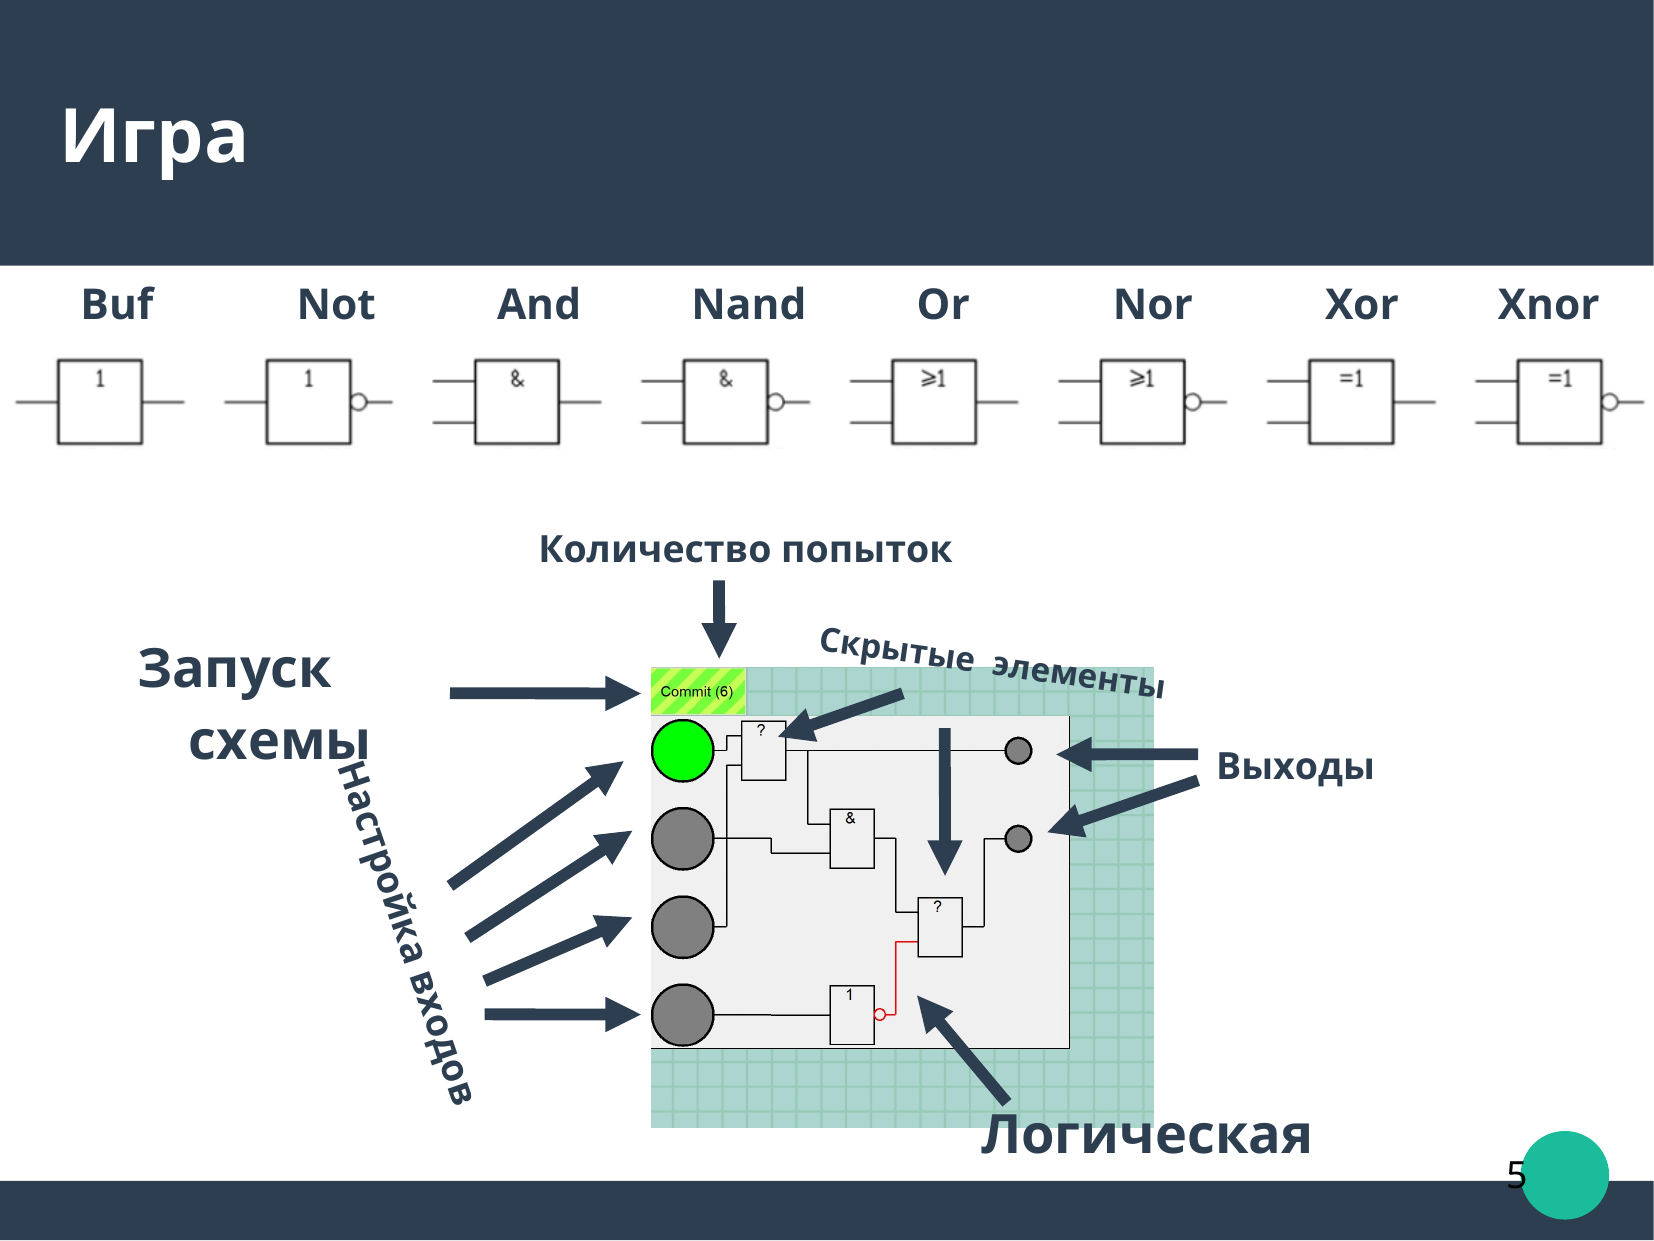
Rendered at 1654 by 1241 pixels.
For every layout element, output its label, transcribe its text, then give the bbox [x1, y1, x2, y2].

picture [0, 336, 1654, 449]
text_box Выходы [1197, 736, 1465, 789]
title Игра [59, 49, 1595, 207]
picture [651, 667, 1154, 1128]
text_box Запуск схемы [118, 625, 509, 686]
text_box Скрытые элементы [797, 610, 1226, 722]
text_box Запуск схемы [216, 664, 227, 686]
text_box Логическая единица [962, 1092, 1560, 1145]
text_box Количество попыток [519, 519, 1049, 572]
text_box Настройка входов [314, 735, 515, 1174]
list Buf Not And Nand Or Nor Xor Xnor [70, 271, 1654, 336]
